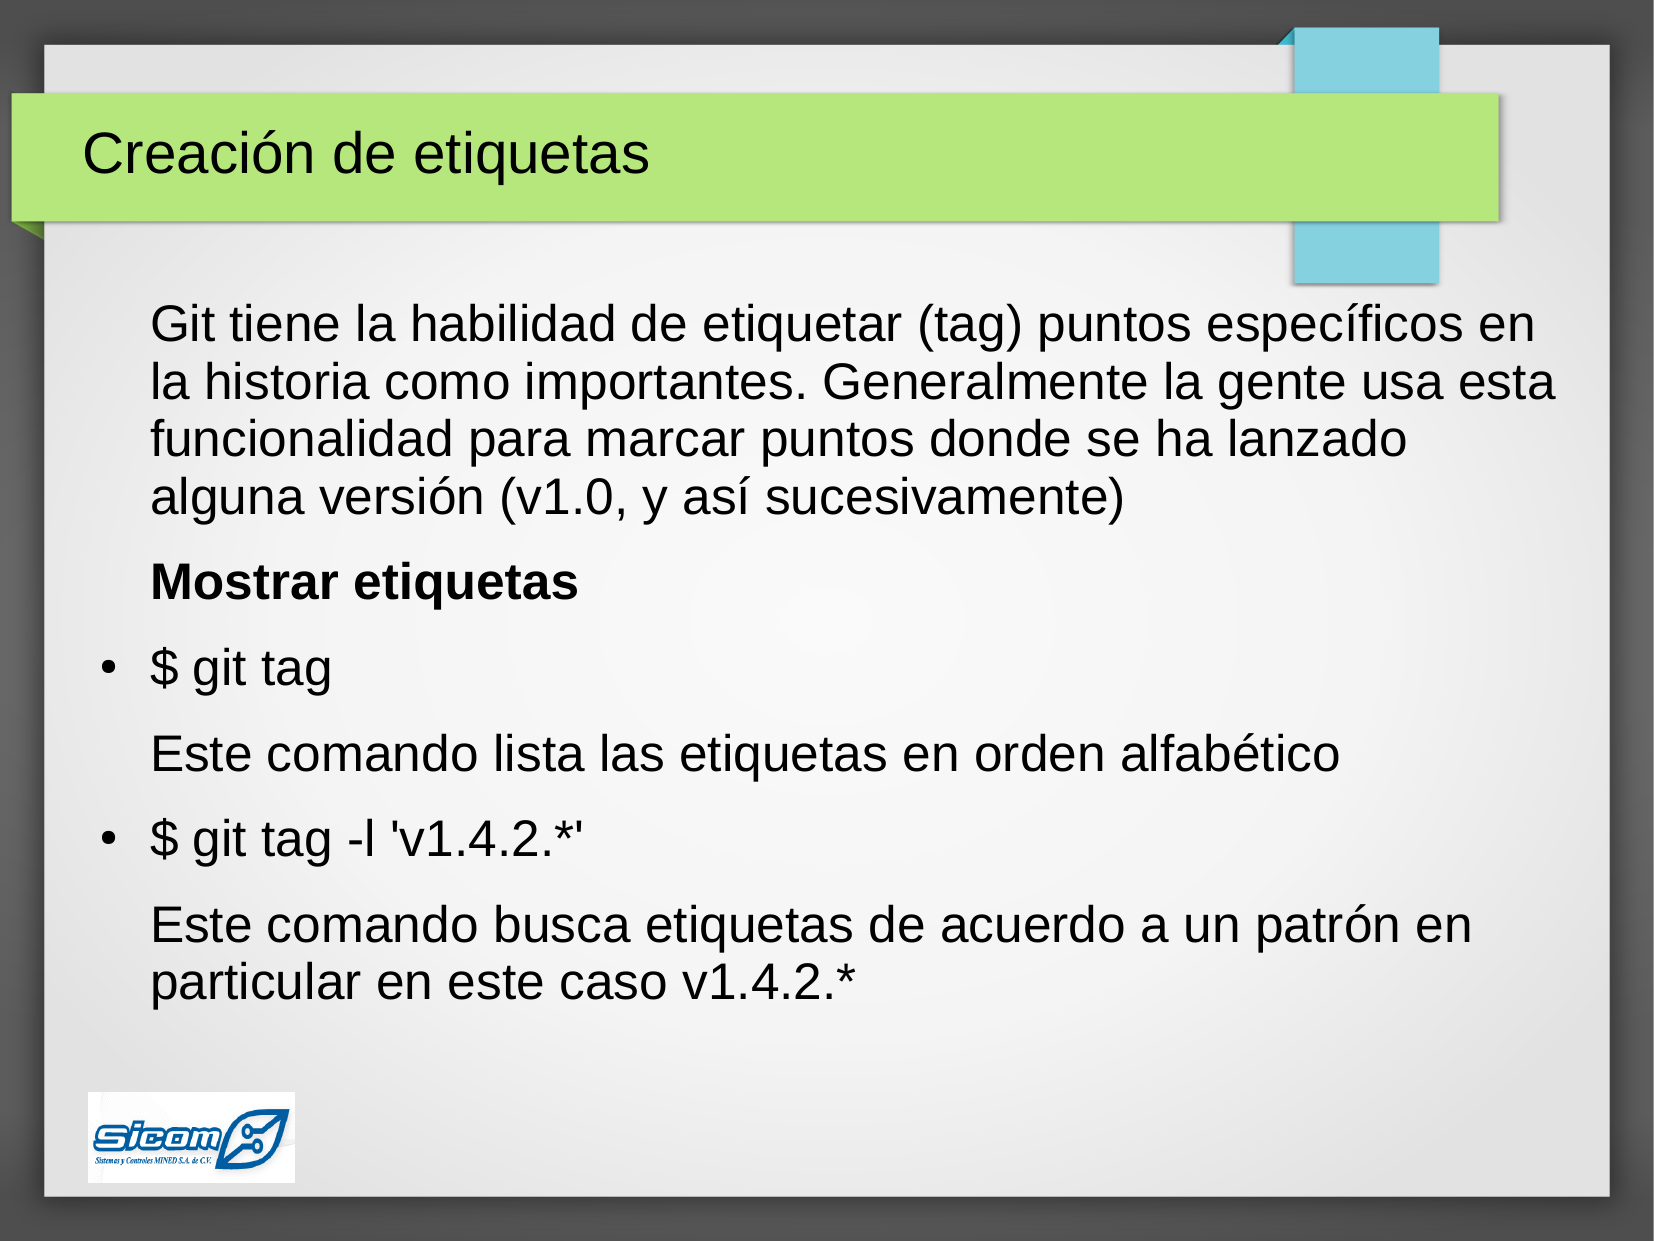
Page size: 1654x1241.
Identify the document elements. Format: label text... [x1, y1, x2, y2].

list Git tiene la habilidad de etiquetar (tag) puntos específicos en la historia como importantes. Generalmente la gente usa esta funcionalidad para marcar puntos donde se ha lanzado alguna versión (v1.0, y así sucesivamente) Mostrar etiquetas $ git tag Este comando lista las etiquetas en orden alfabético $ git tag -l 'v1.4.2.*' Este comando busca etiquetas de acuerdo a un patrón en particular en este caso v1.4.2.* [82, 295, 1571, 1015]
picture [0, 0, 1654, 1241]
title Creación de etiquetas [82, 94, 1264, 213]
